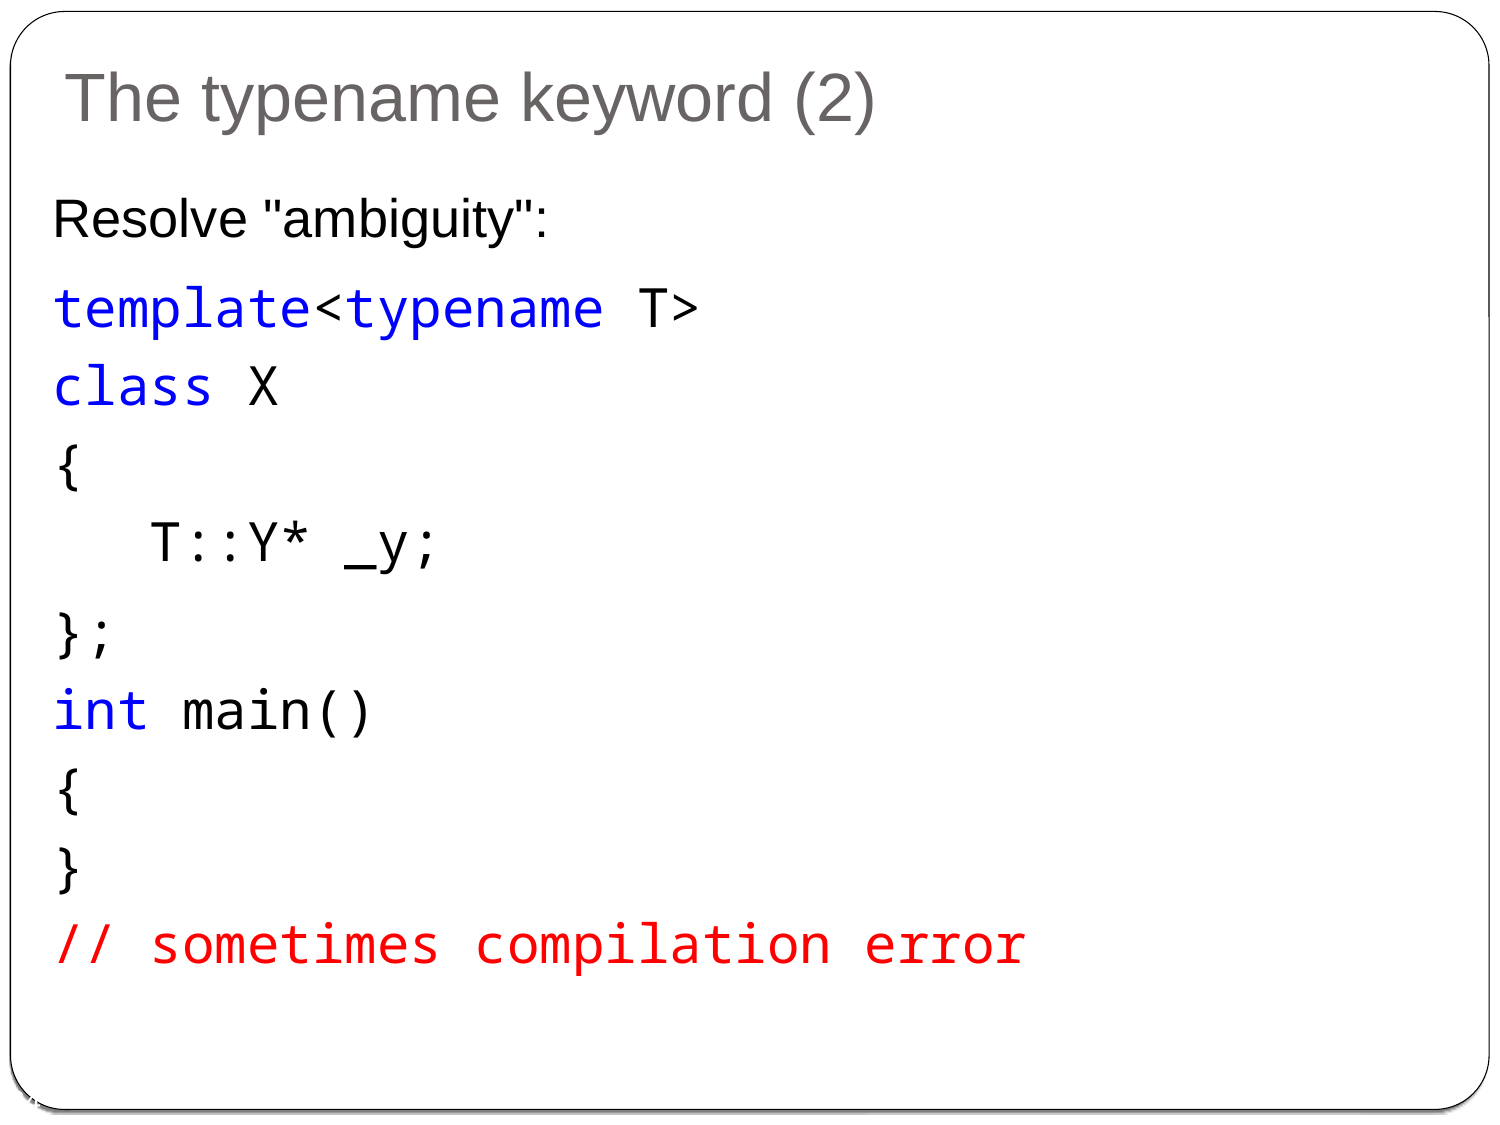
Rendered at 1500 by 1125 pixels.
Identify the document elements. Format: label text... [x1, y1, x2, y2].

title The typename keyword (2) [50, 45, 1450, 150]
list Resolve "ambiguity": template<typename T> class X { T::Y* _y; }; int main() { } // sometimes compilation error [37, 162, 1463, 1088]
slide_number <number> [0, 1074, 50, 1125]
